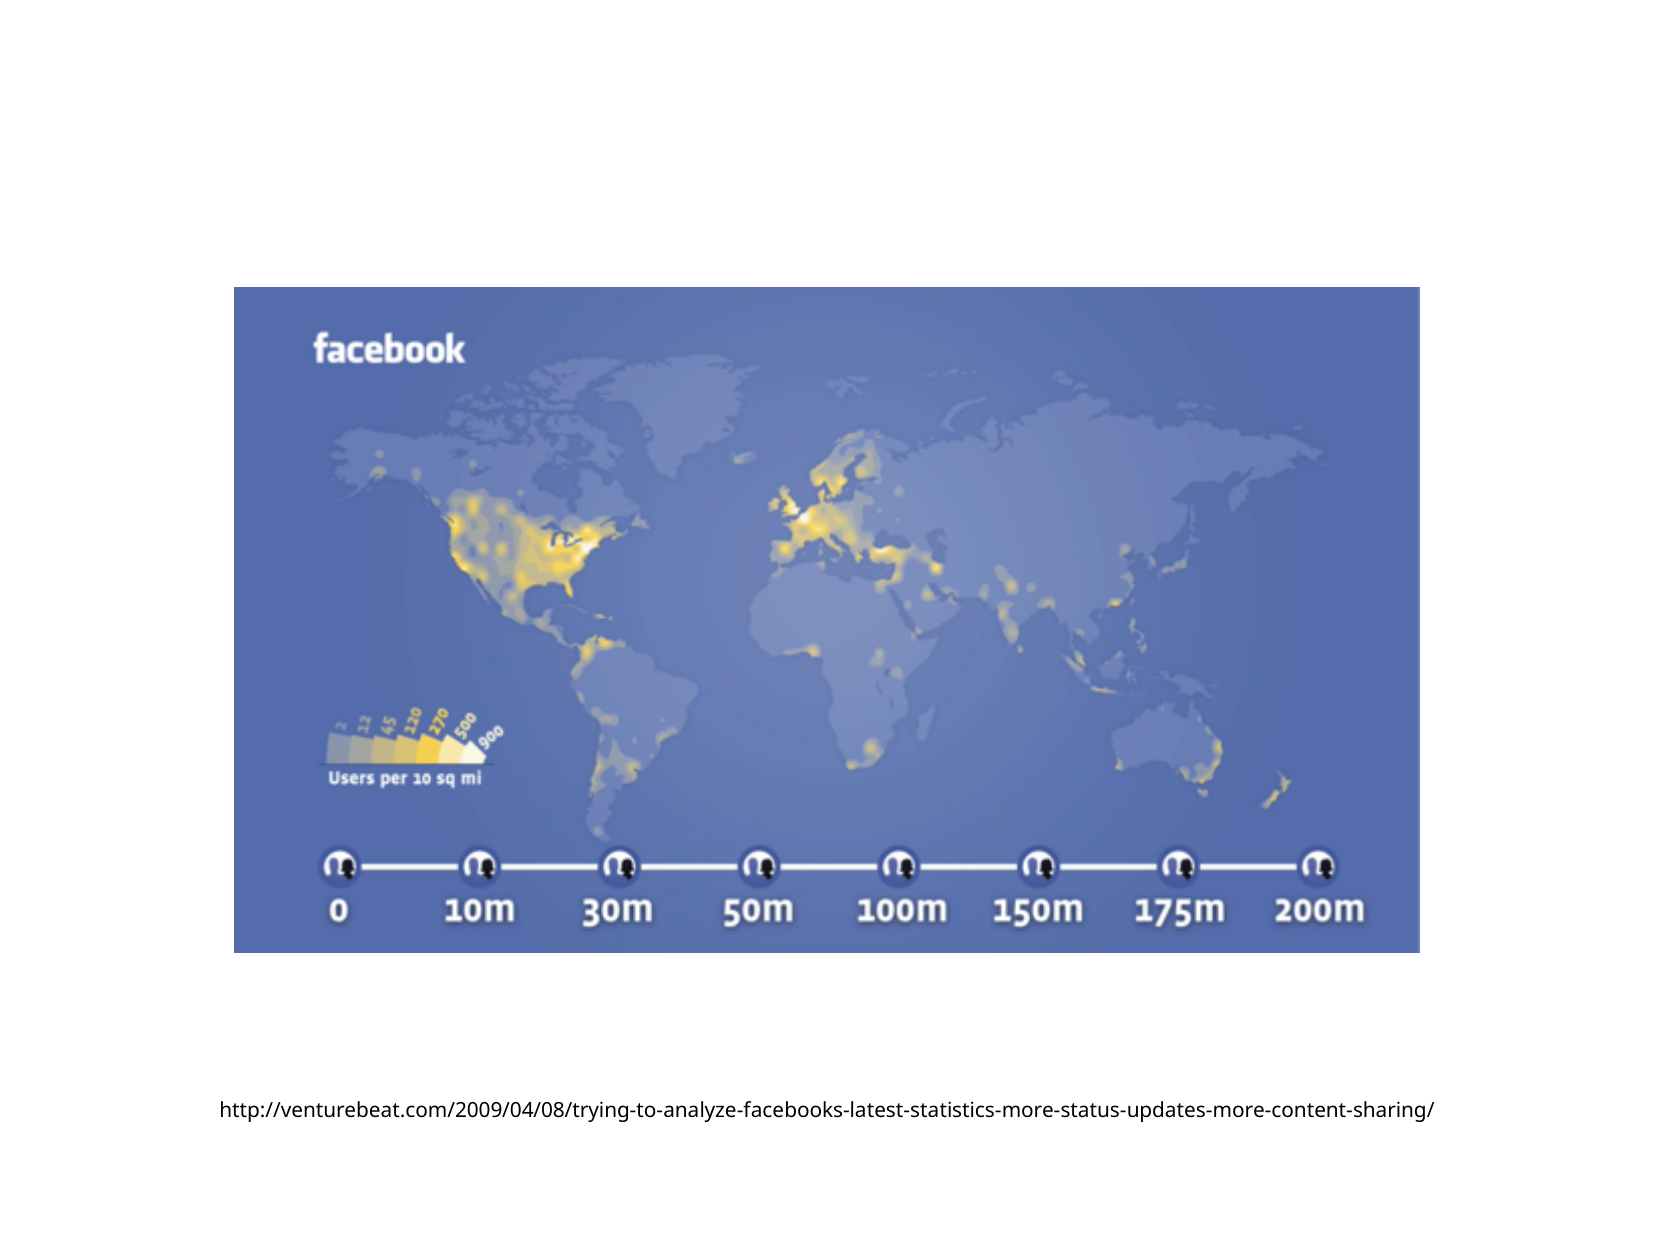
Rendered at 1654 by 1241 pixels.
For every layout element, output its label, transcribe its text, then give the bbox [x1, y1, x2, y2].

text_box http://venturebeat.com/2009/04/08/trying-to-analyze-facebooks-latest-statistics-more-status-updates-more-content-sharing/ [28, 1087, 1625, 1224]
picture [234, 287, 1420, 953]
